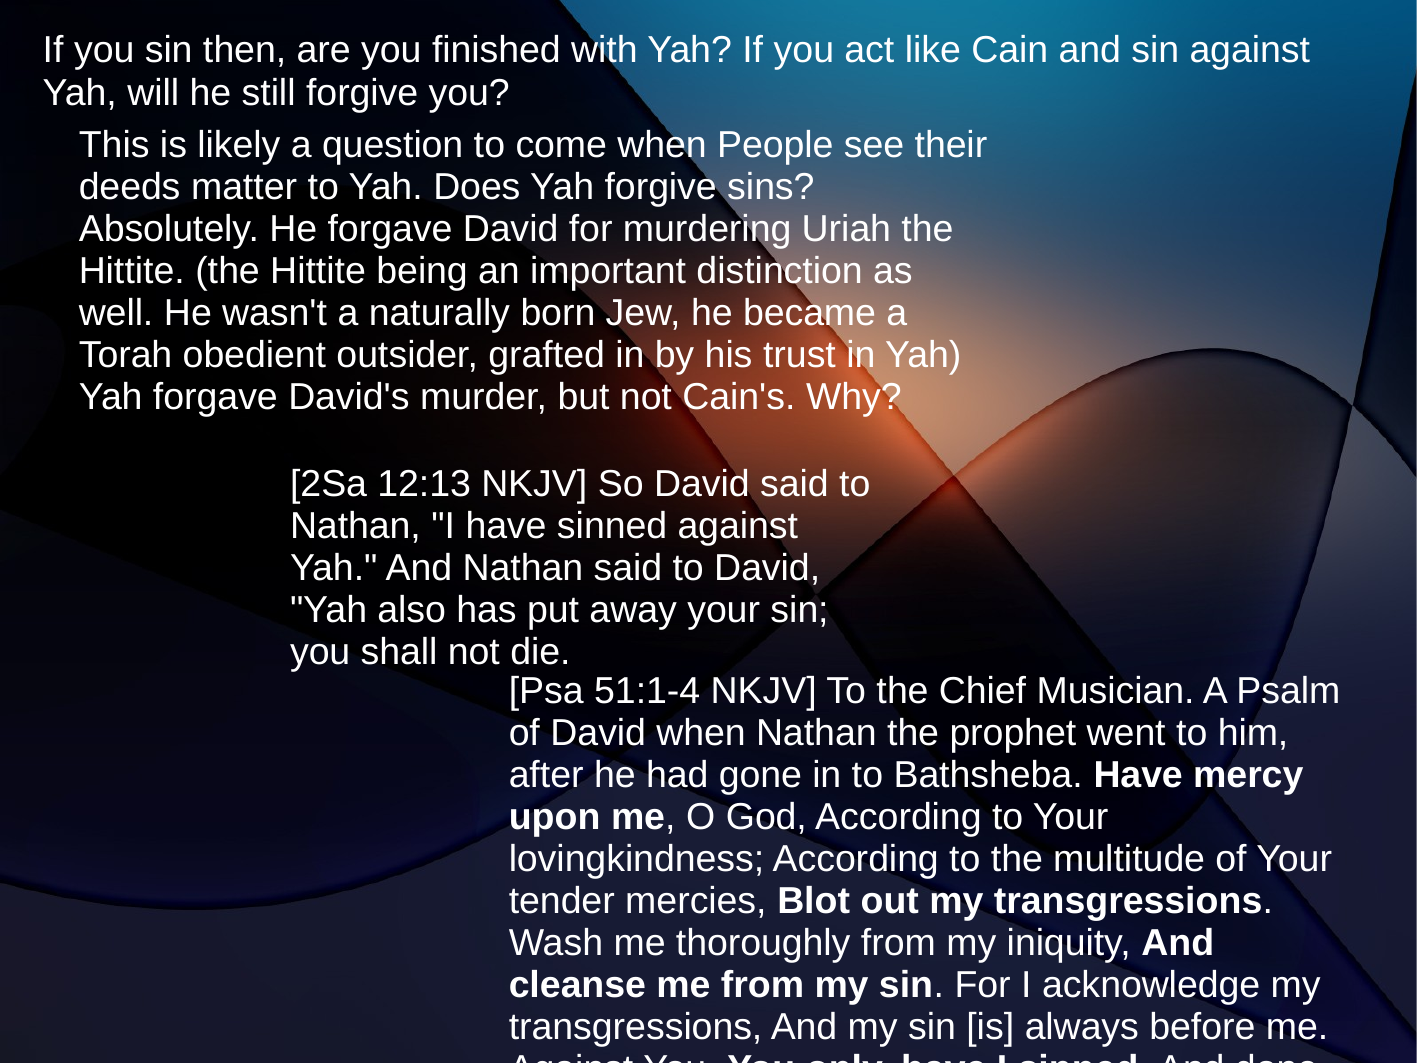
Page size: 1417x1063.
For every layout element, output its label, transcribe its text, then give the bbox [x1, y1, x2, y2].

text_box If you sin then, are you finished with Yah? If you act like Cain and sin against Yah, will he still forgive you? [27, 21, 1385, 104]
picture [0, 0, 1417, 1063]
text_box This is likely a question to come when People see their deeds matter to Yah. Does Yah forgive sins? Absolutely. He forgave David for murdering Uriah the Hittite. (the Hittite being an important distinction as well. He wasn't a naturally born Jew, he became a Torah obedient outsider, grafted in by his trust in Yah) Yah forgave David's murder, but not Cain's. Why? [64, 115, 1010, 458]
text_box [2Sa 12:13 NKJV] So David said to Nathan, "I have sinned against Yah." And Nathan said to David, "Yah also has put away your sin; you shall not die. [275, 455, 901, 622]
text_box [Psa 51:1-4 NKJV] To the Chief Musician. A Psalm of David when Nathan the prophet went to him, after he had gone in to Bathsheba. Have mercy upon me, O God, According to Your lovingkindness; According to the multitude of Your tender mercies, Blot out my transgressions. Wash me thoroughly from my iniquity, And cleanse me from my sin. For I acknowledge my transgressions, And my sin [is] always before me. Against You, You only, have I sinned, And done [this] evil in Your sight--That You may be found just when You speak, [And] blameless when You judge. [493, 662, 1372, 1013]
